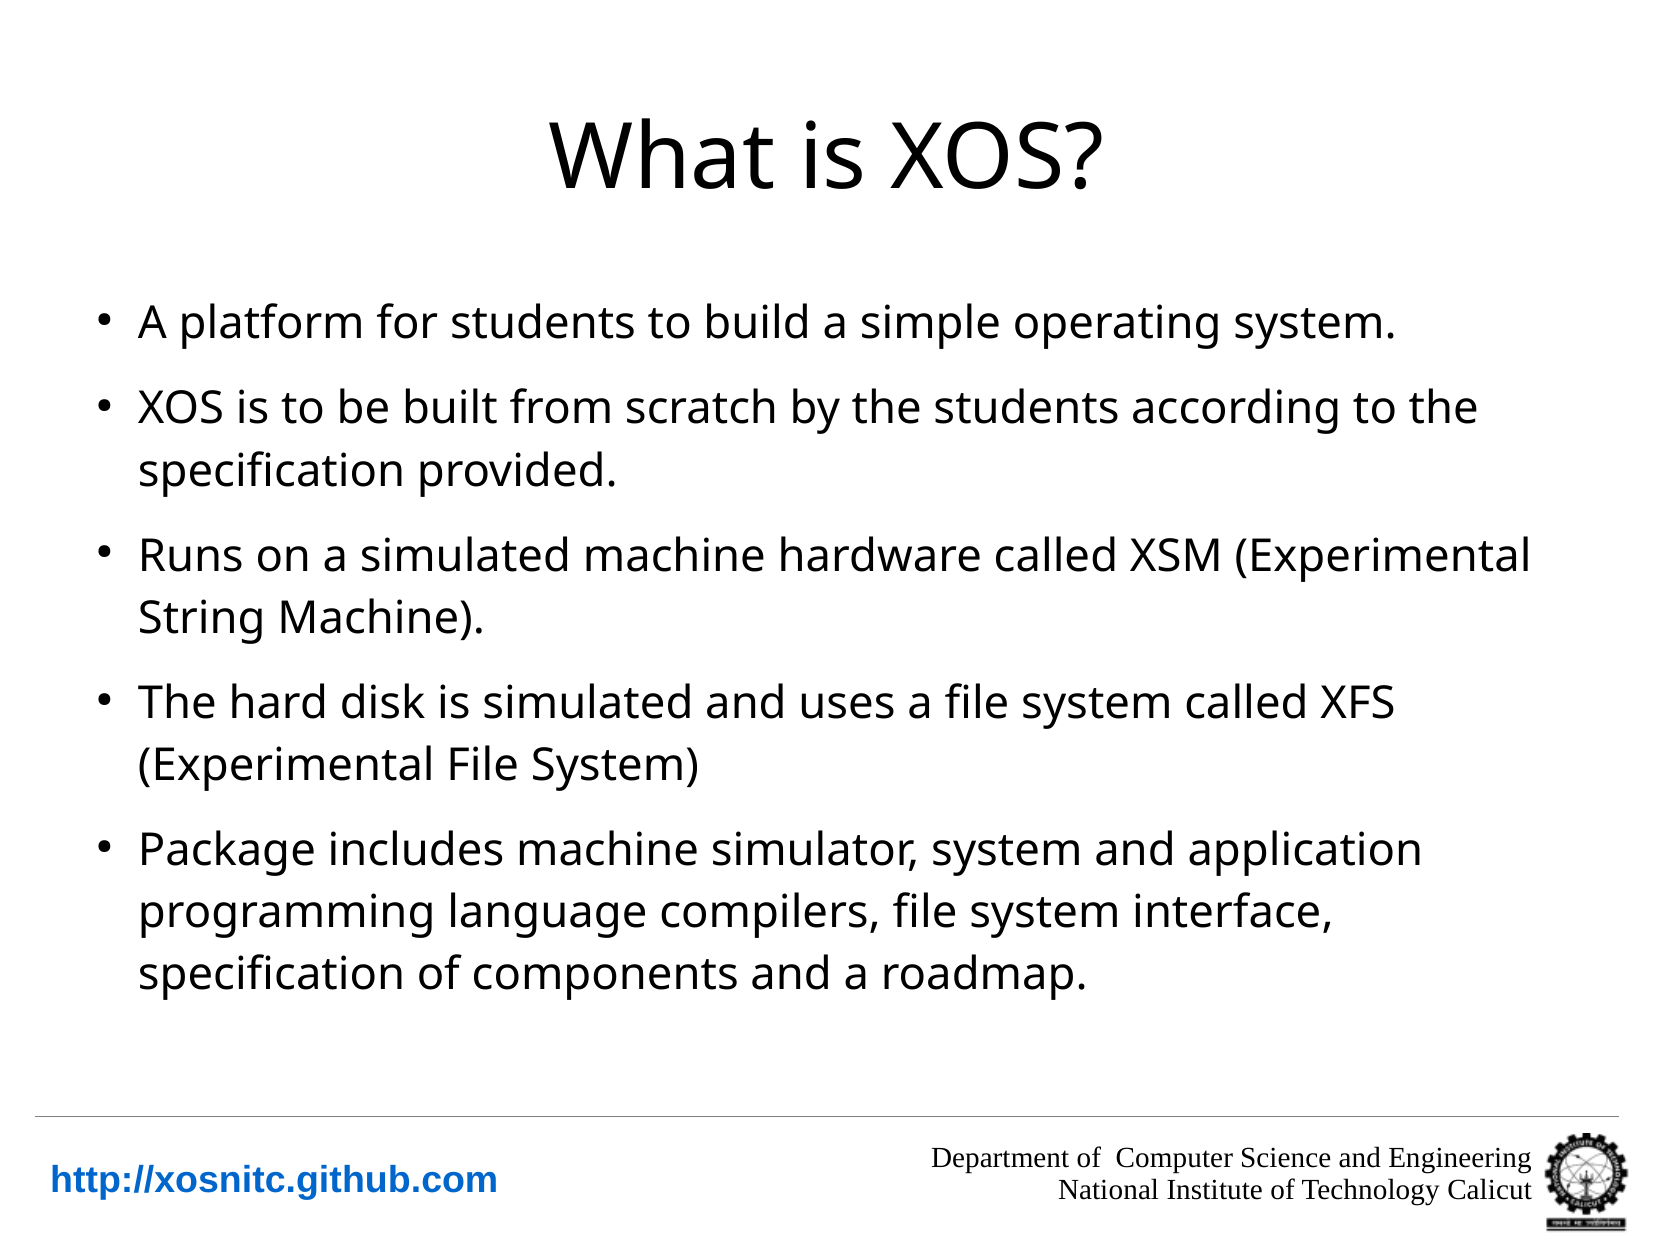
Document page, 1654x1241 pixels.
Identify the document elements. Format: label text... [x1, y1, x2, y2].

title What is XOS? [82, 49, 1571, 257]
list A platform for students to build a simple operating system. XOS is to be built from scratch by the students according to the specification provided. Runs on a simulated machine hardware called XSM (Experimental String Machine). The hard disk is simulated and uses a file system called XFS (Experimental File System) Package includes machine simulator, system and application programming language compilers, file system interface, specification of components and a roadmap. [82, 290, 1538, 1010]
picture [1542, 1133, 1630, 1234]
